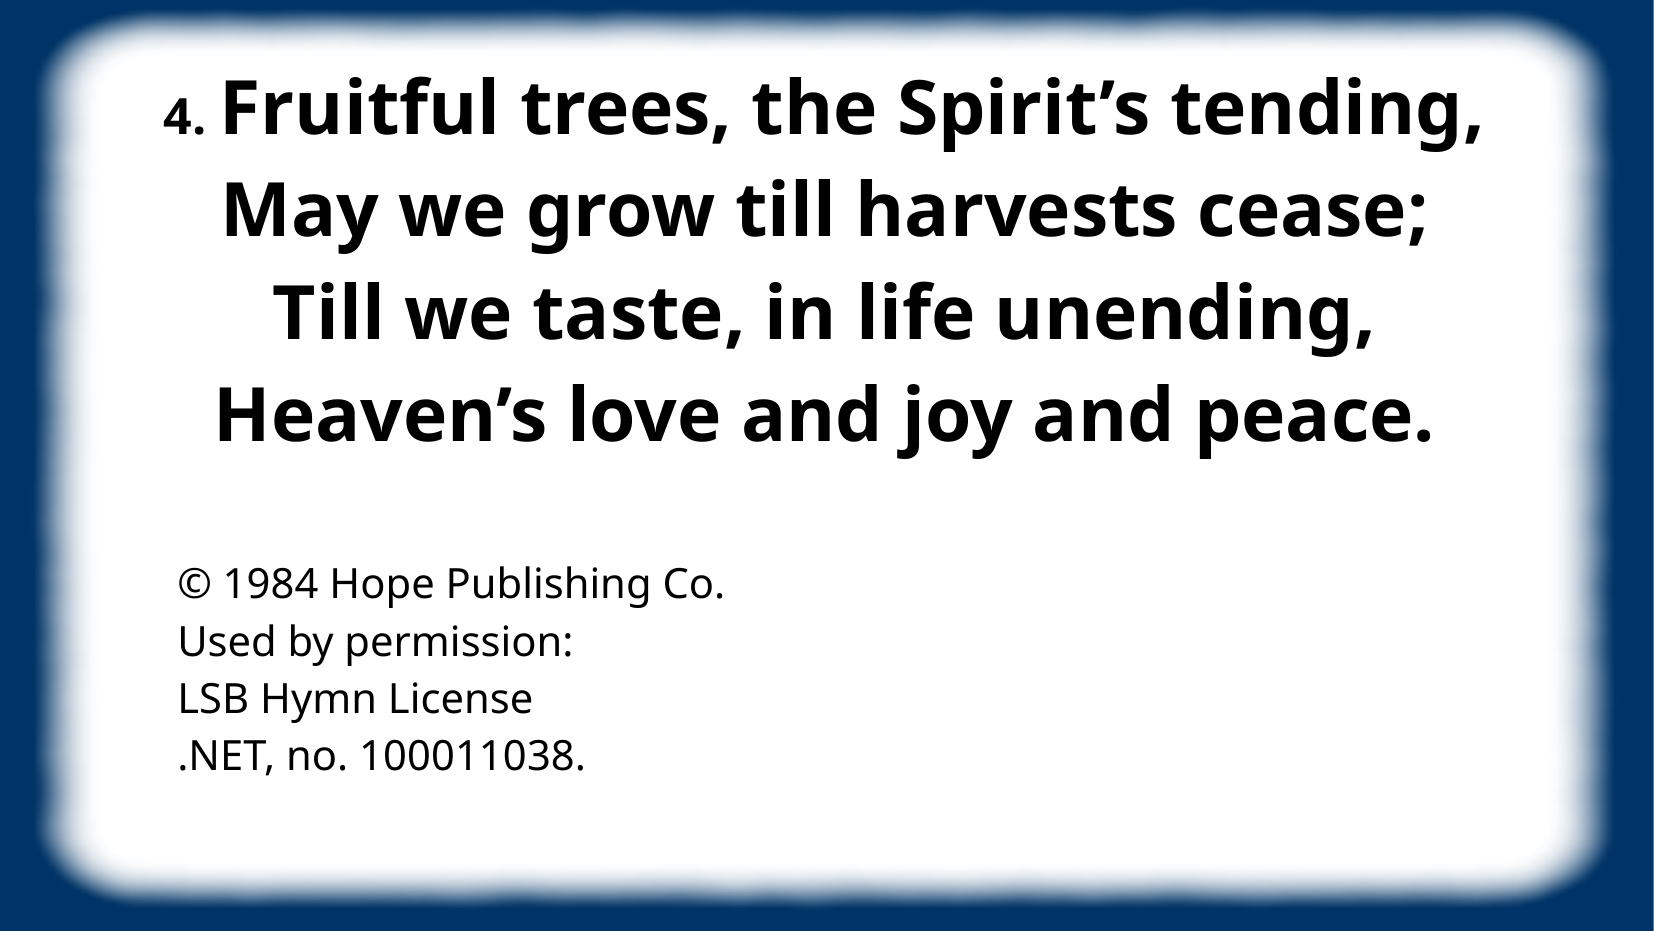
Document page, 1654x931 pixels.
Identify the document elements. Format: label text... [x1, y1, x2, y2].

text_box 4. Fruitful trees, the Spirit’s tending, May we grow till harvests cease; Till we taste, in life unending, Heaven’s love and joy and peace. © 1984 Hope Publishing Co. Used by permission: LSB Hymn License .NET, no. 100011038. [90, 47, 1561, 826]
picture [0, 0, 1654, 931]
